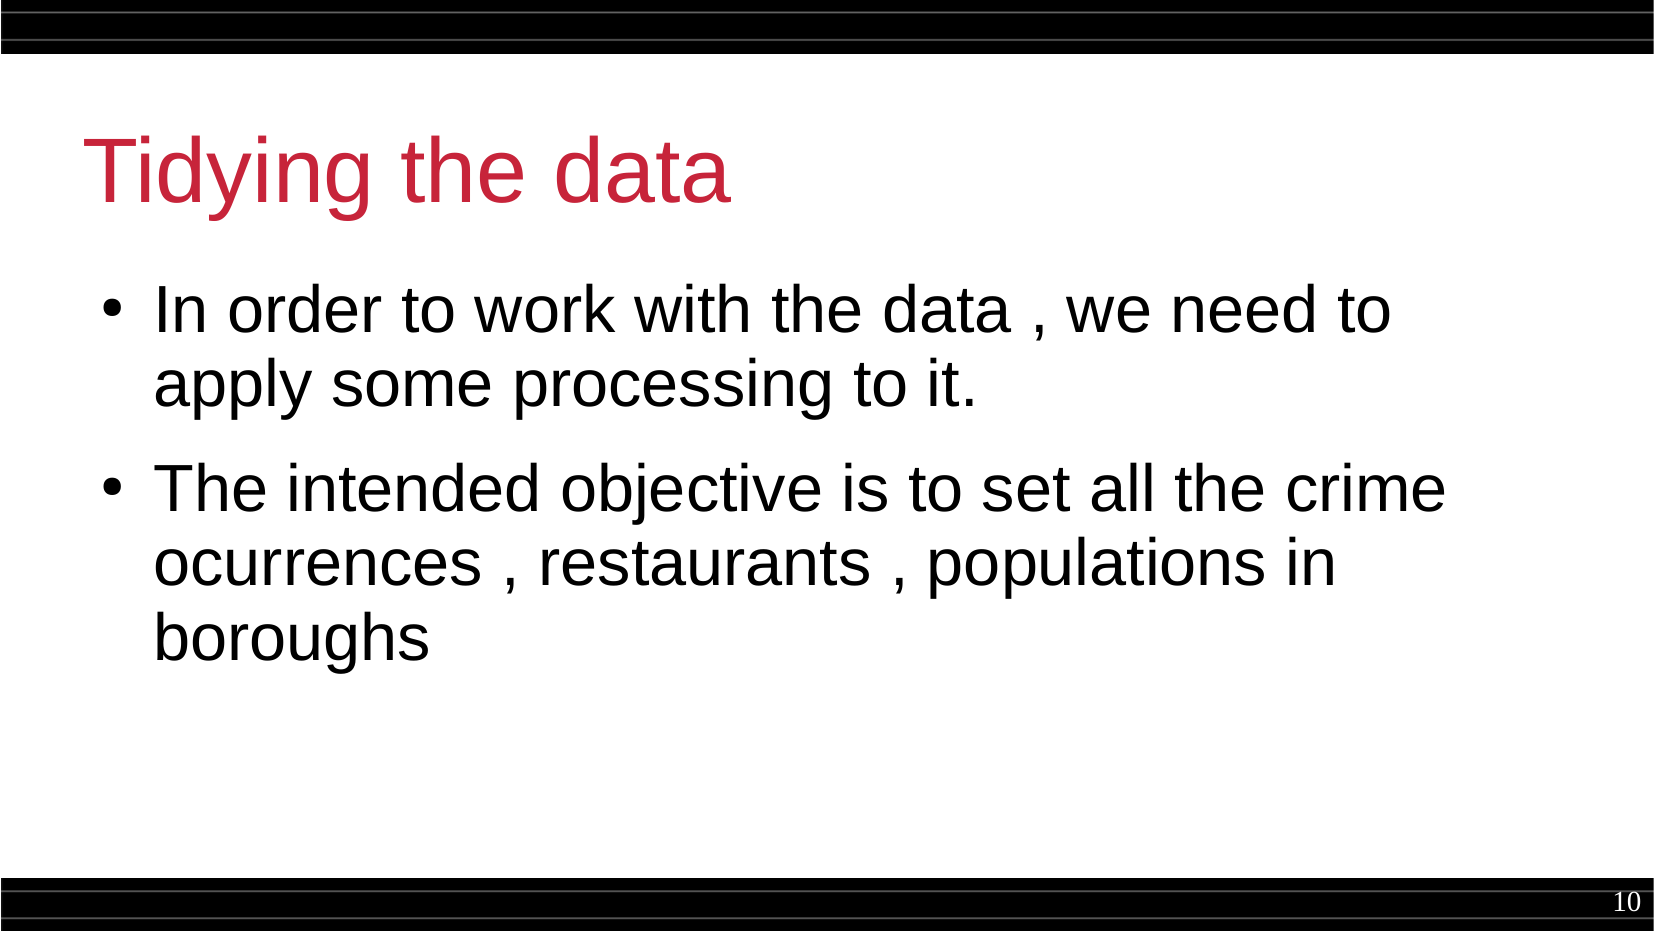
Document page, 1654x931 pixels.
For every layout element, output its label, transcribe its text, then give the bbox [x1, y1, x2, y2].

list In order to work with the data , we need to apply some processing to it. The intended objective is to set all the crime ocurrences , restaurants , populations in boroughs [82, 271, 1571, 758]
picture [1, 878, 1654, 931]
picture [1, 0, 1654, 54]
title Tidying the data [82, 92, 1571, 249]
